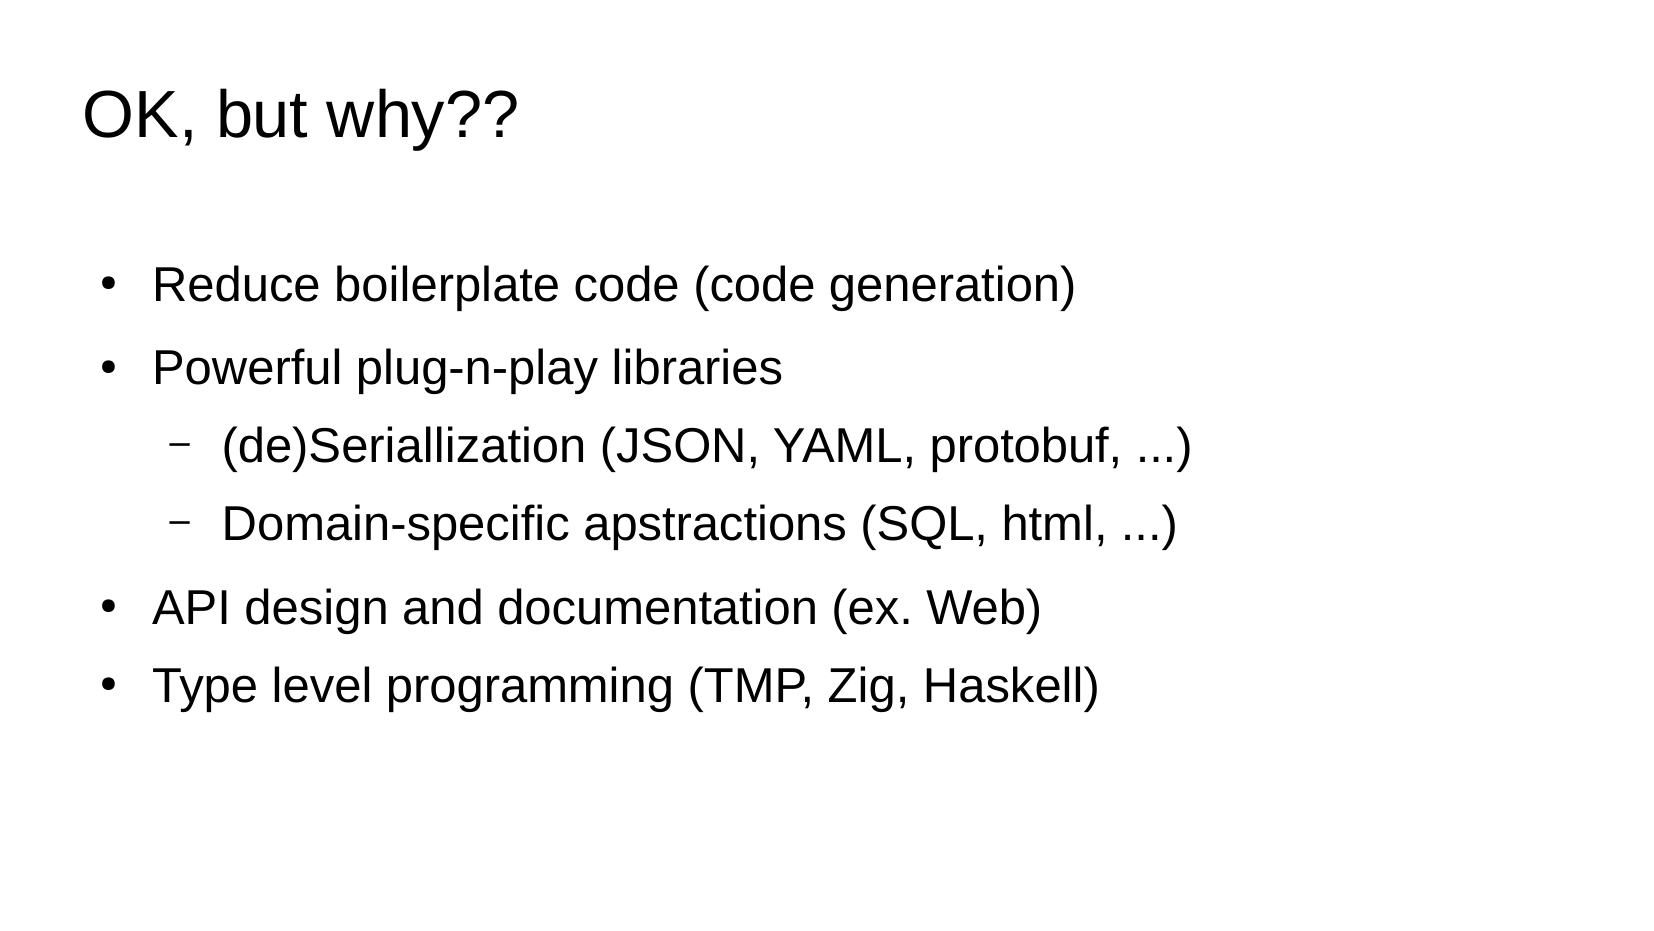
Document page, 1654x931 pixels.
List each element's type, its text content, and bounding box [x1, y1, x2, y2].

title OK, but why?? [82, 37, 1571, 173]
list Reduce boilerplate code (code generation) Powerful plug-n-play libraries (de)Seriallization (JSON, YAML, protobuf, ...) Domain-specific apstractions (SQL, html, ...) API design and documentation (ex. Web) Type level programming (TMP, Zig, Haskell) [82, 173, 1571, 713]
